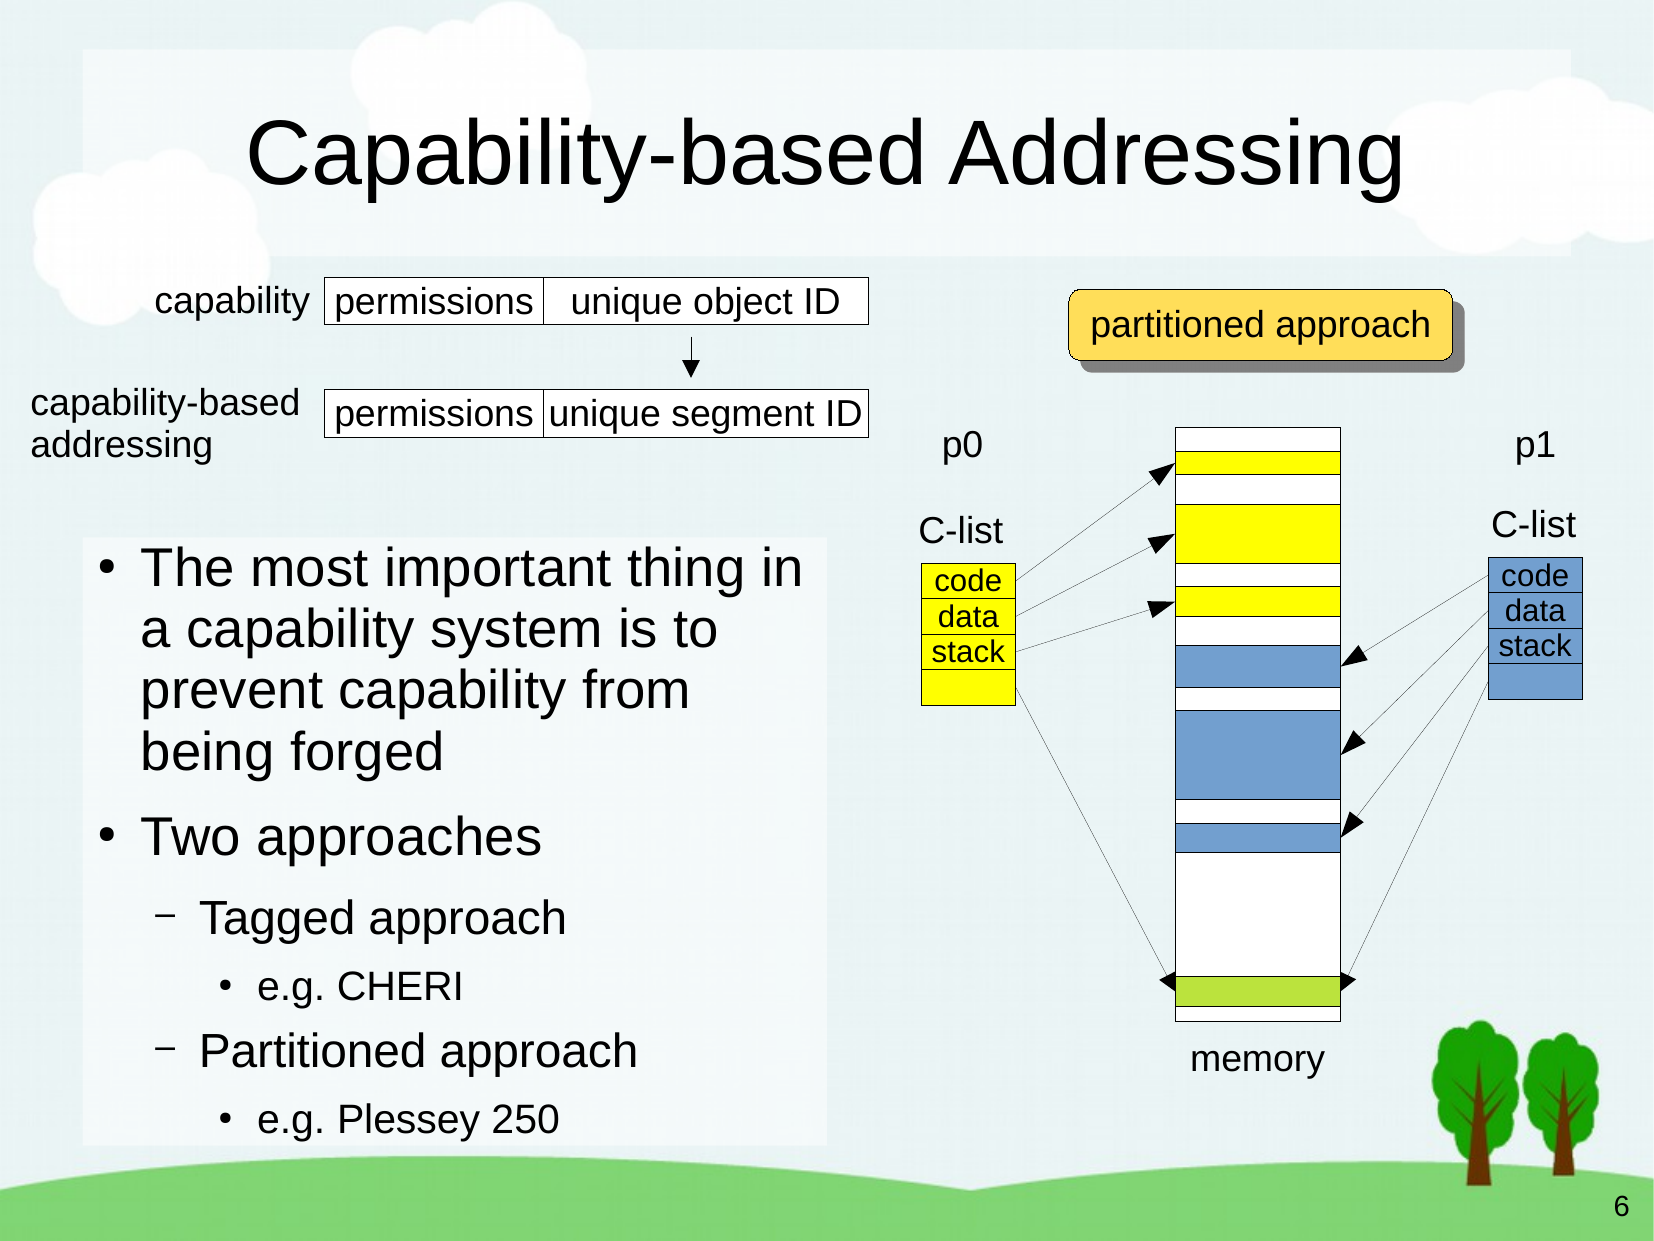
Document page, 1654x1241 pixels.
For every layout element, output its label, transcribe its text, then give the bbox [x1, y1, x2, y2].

text_box memory [1175, 1029, 1341, 1087]
text_box stack [921, 634, 1016, 669]
text_box p0 [927, 415, 999, 473]
text_box code [1488, 557, 1583, 592]
picture [0, 0, 1654, 1241]
text_box data [921, 598, 1016, 634]
text_box unique object ID [543, 277, 869, 325]
text_box code [921, 563, 1016, 598]
text_box permissions [326, 277, 543, 325]
text_box capability-based addressing [15, 374, 349, 474]
title Capability-based Addressing [82, 49, 1571, 257]
text_box [1488, 663, 1583, 700]
text_box stack [1488, 628, 1583, 663]
text_box C-list [1476, 496, 1592, 553]
text_box [921, 669, 1016, 706]
text_box permissions [324, 389, 543, 438]
text_box [1175, 427, 1341, 1022]
text_box C-list [903, 501, 1019, 559]
text_box p1 [1500, 415, 1572, 473]
text_box capability [139, 271, 326, 329]
text_box partitioned approach [1068, 289, 1453, 361]
list The most important thing in a capability system is to prevent capability from being forged Two approaches Tagged approach e.g. CHERI Partitioned approach e.g. Plessey 250 [82, 537, 827, 1146]
text_box unique segment ID [543, 389, 869, 438]
text_box data [1488, 592, 1583, 628]
